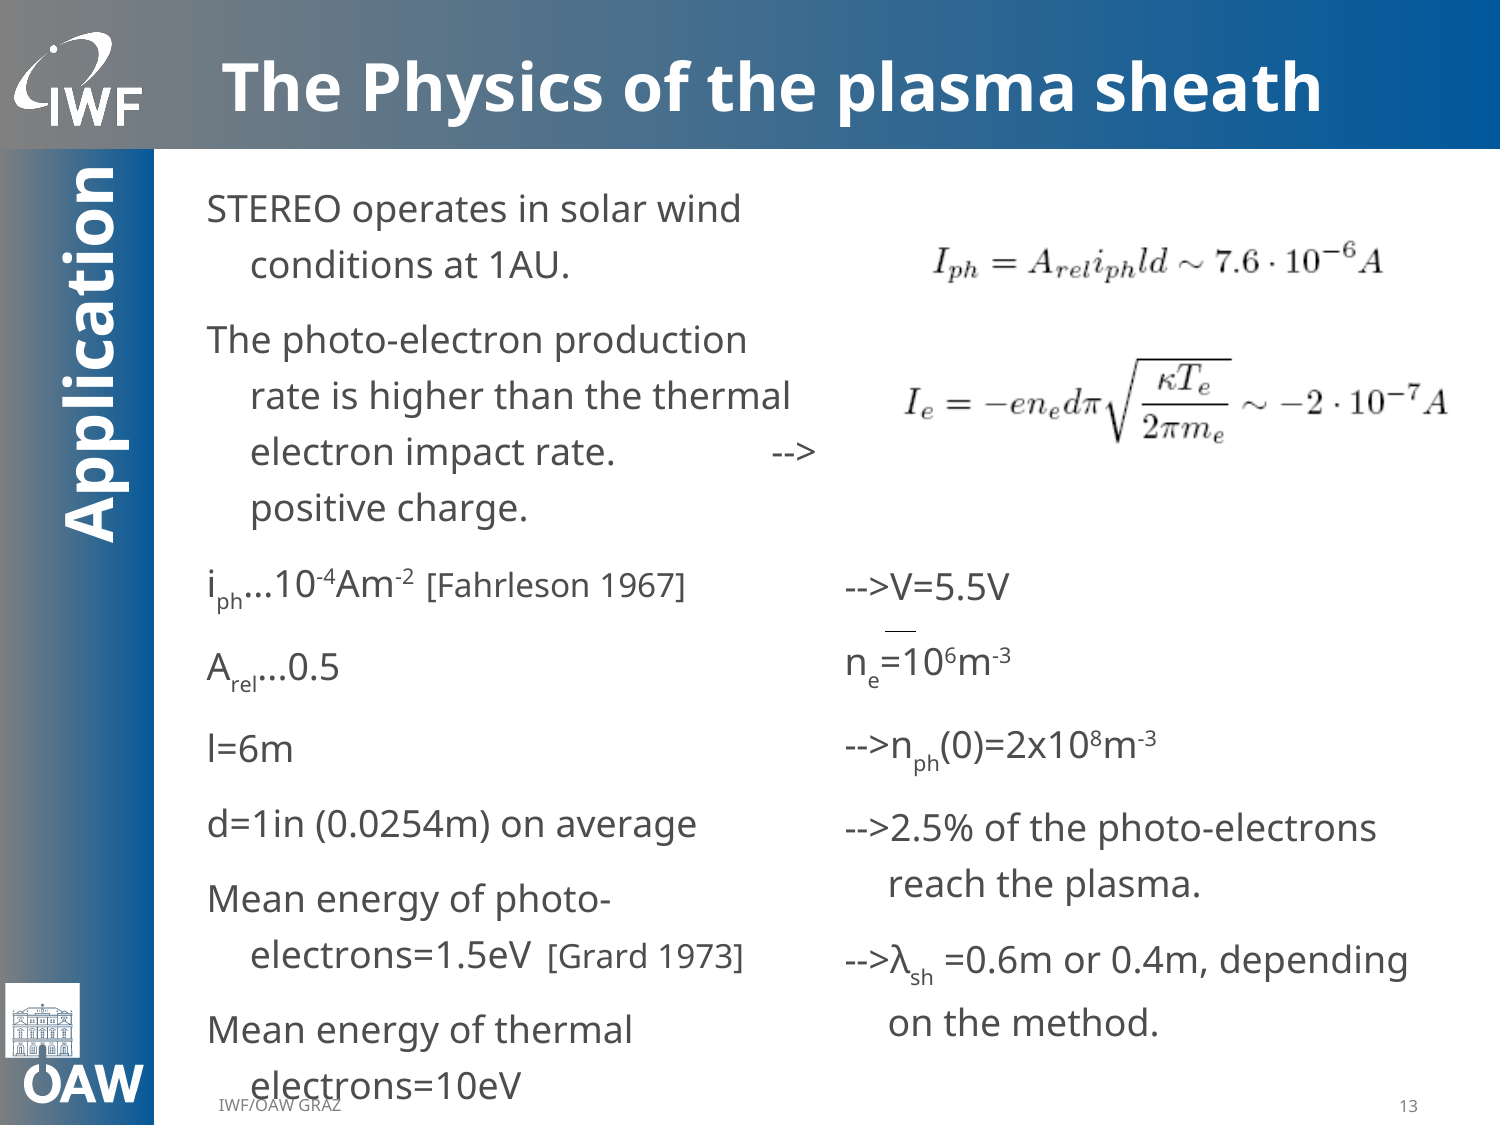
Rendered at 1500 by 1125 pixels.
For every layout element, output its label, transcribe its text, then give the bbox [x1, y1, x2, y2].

list STEREO operates in solar wind conditions at 1AU. The photo-electron production rate is higher than the thermal electron impact rate. --> positive charge. iph...10-4Am-2 [Fahrleson 1967] Arel...0.5 l=6m d=1in (0.0254m) on average Mean energy of photo-electrons=1.5eV [Grard 1973] Mean energy of thermal electrons=10eV [206, 177, 827, 1075]
picture [915, 236, 1399, 296]
list [850, 177, 1471, 1075]
picture [5, 983, 154, 1105]
list -->V=5.5V ne=106m-3 -->nph(0)=2x108m-3 -->2.5% of the photo-electrons reach the plasma. -->λsh =0.6m or 0.4m, depending on the method. [844, 555, 1465, 1058]
picture [8, 32, 154, 132]
title The Physics of the plasma sheath [206, 31, 1459, 149]
text_box Application [29, 148, 154, 959]
